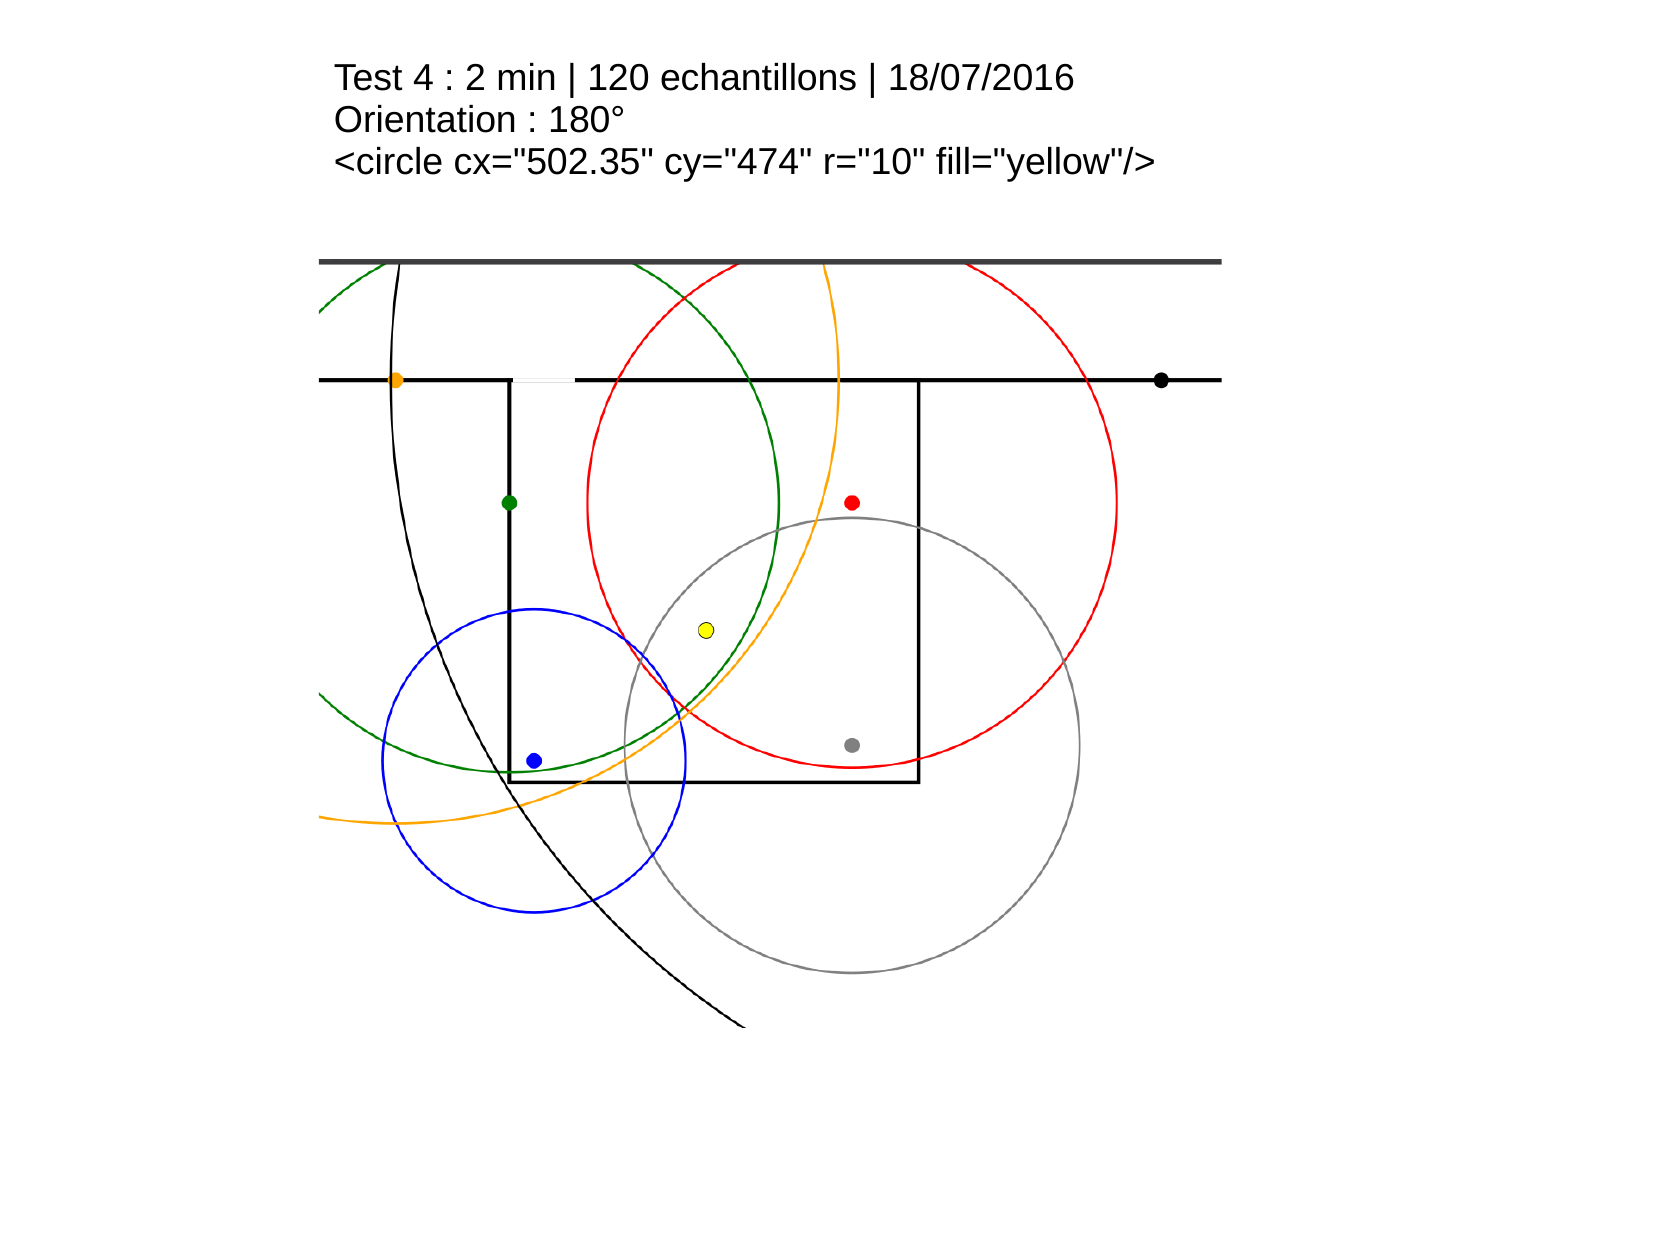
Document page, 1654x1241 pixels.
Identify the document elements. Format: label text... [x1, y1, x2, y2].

text_box Test 4 : 2 min | 120 echantillons | 18/07/2016 Orientation : 180° <circle cx="502.35" cy="474" r="10" fill="yellow"/> [319, 49, 1180, 191]
picture [318, 259, 1222, 1028]
